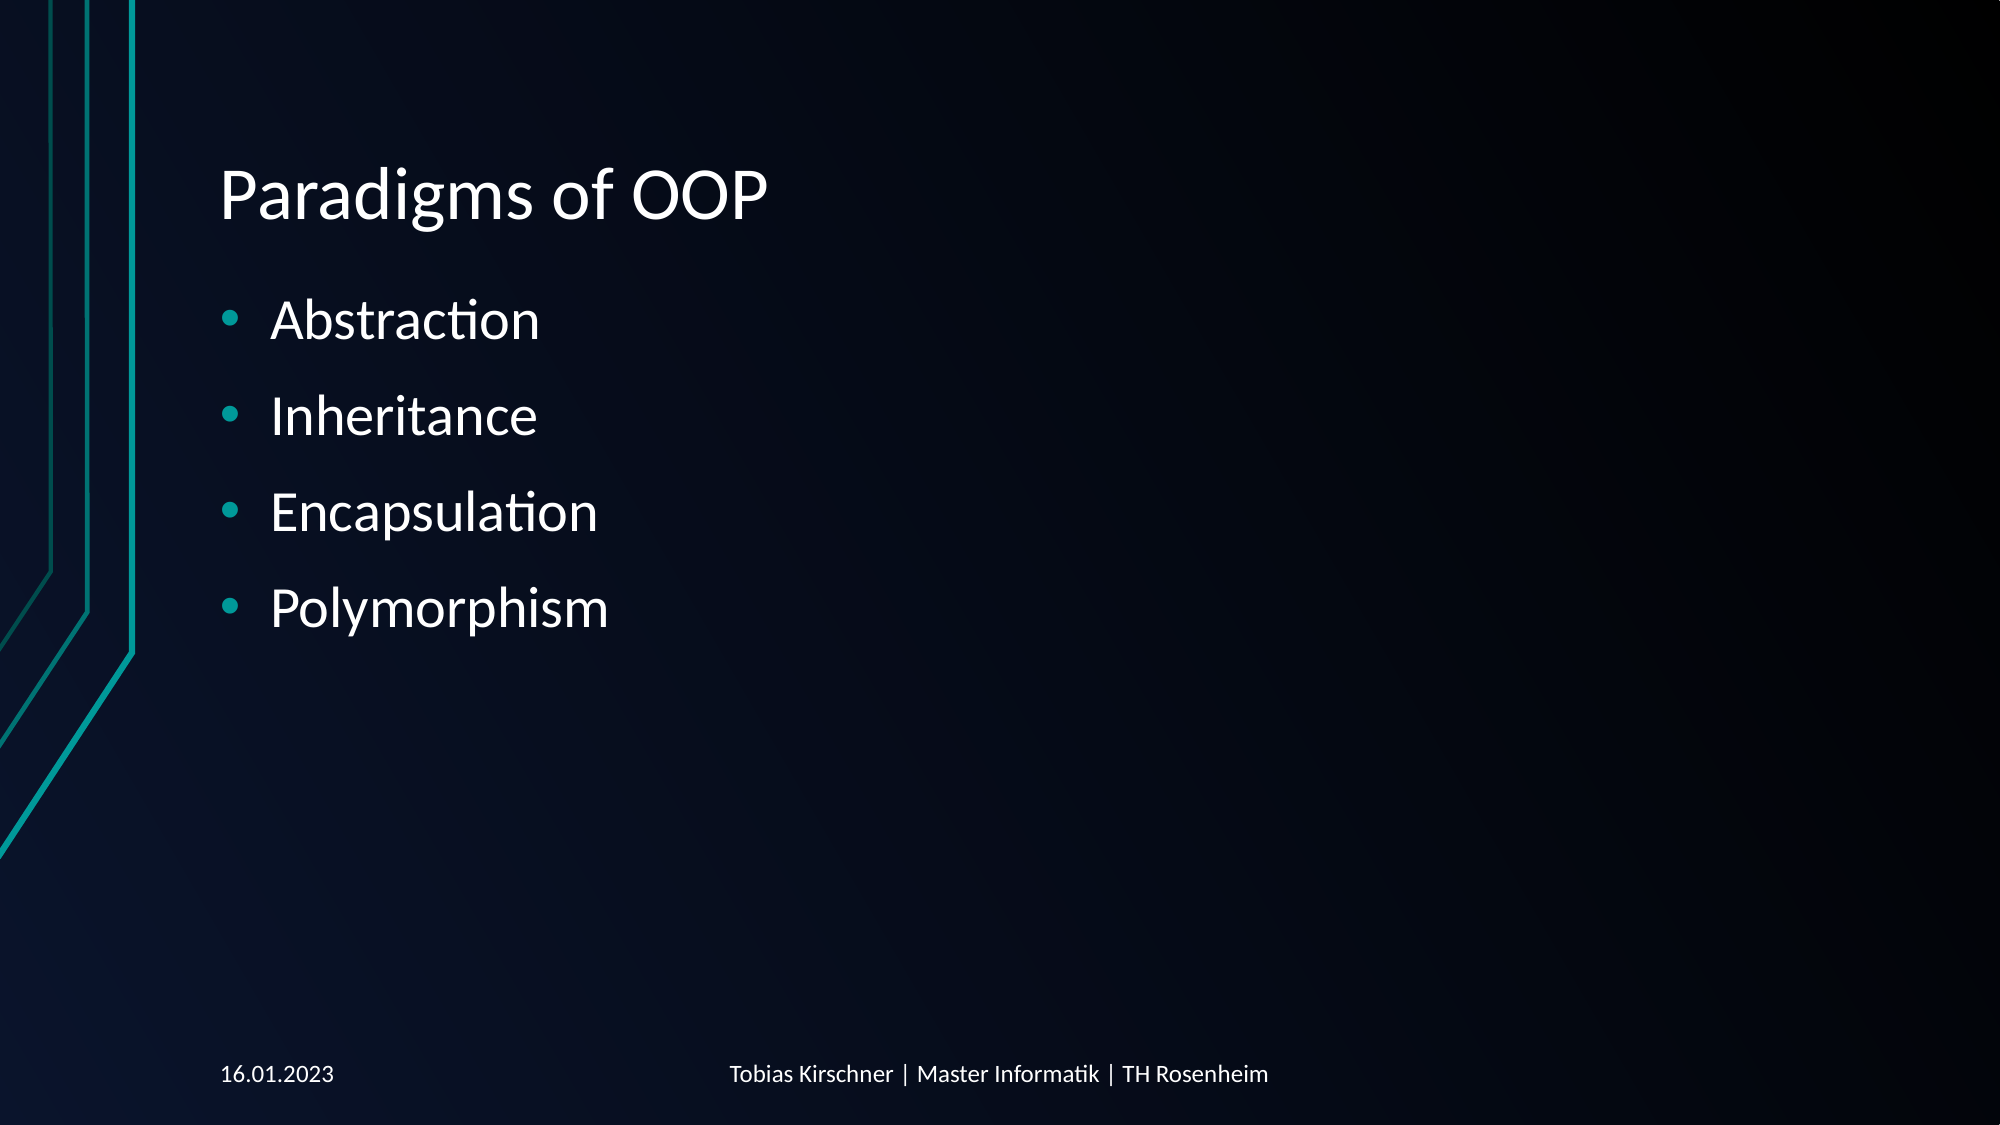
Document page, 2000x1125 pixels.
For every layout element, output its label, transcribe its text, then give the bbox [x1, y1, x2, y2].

title Paradigms of OOP [199, 45, 1900, 246]
text_box 16.01.2023 [199, 1042, 566, 1103]
list Abstraction Inheritance Encapsulation Polymorphism [199, 279, 1900, 1012]
text_box Tobias Kirschner | Master Informatik | TH Rosenheim [566, 1042, 1433, 1103]
